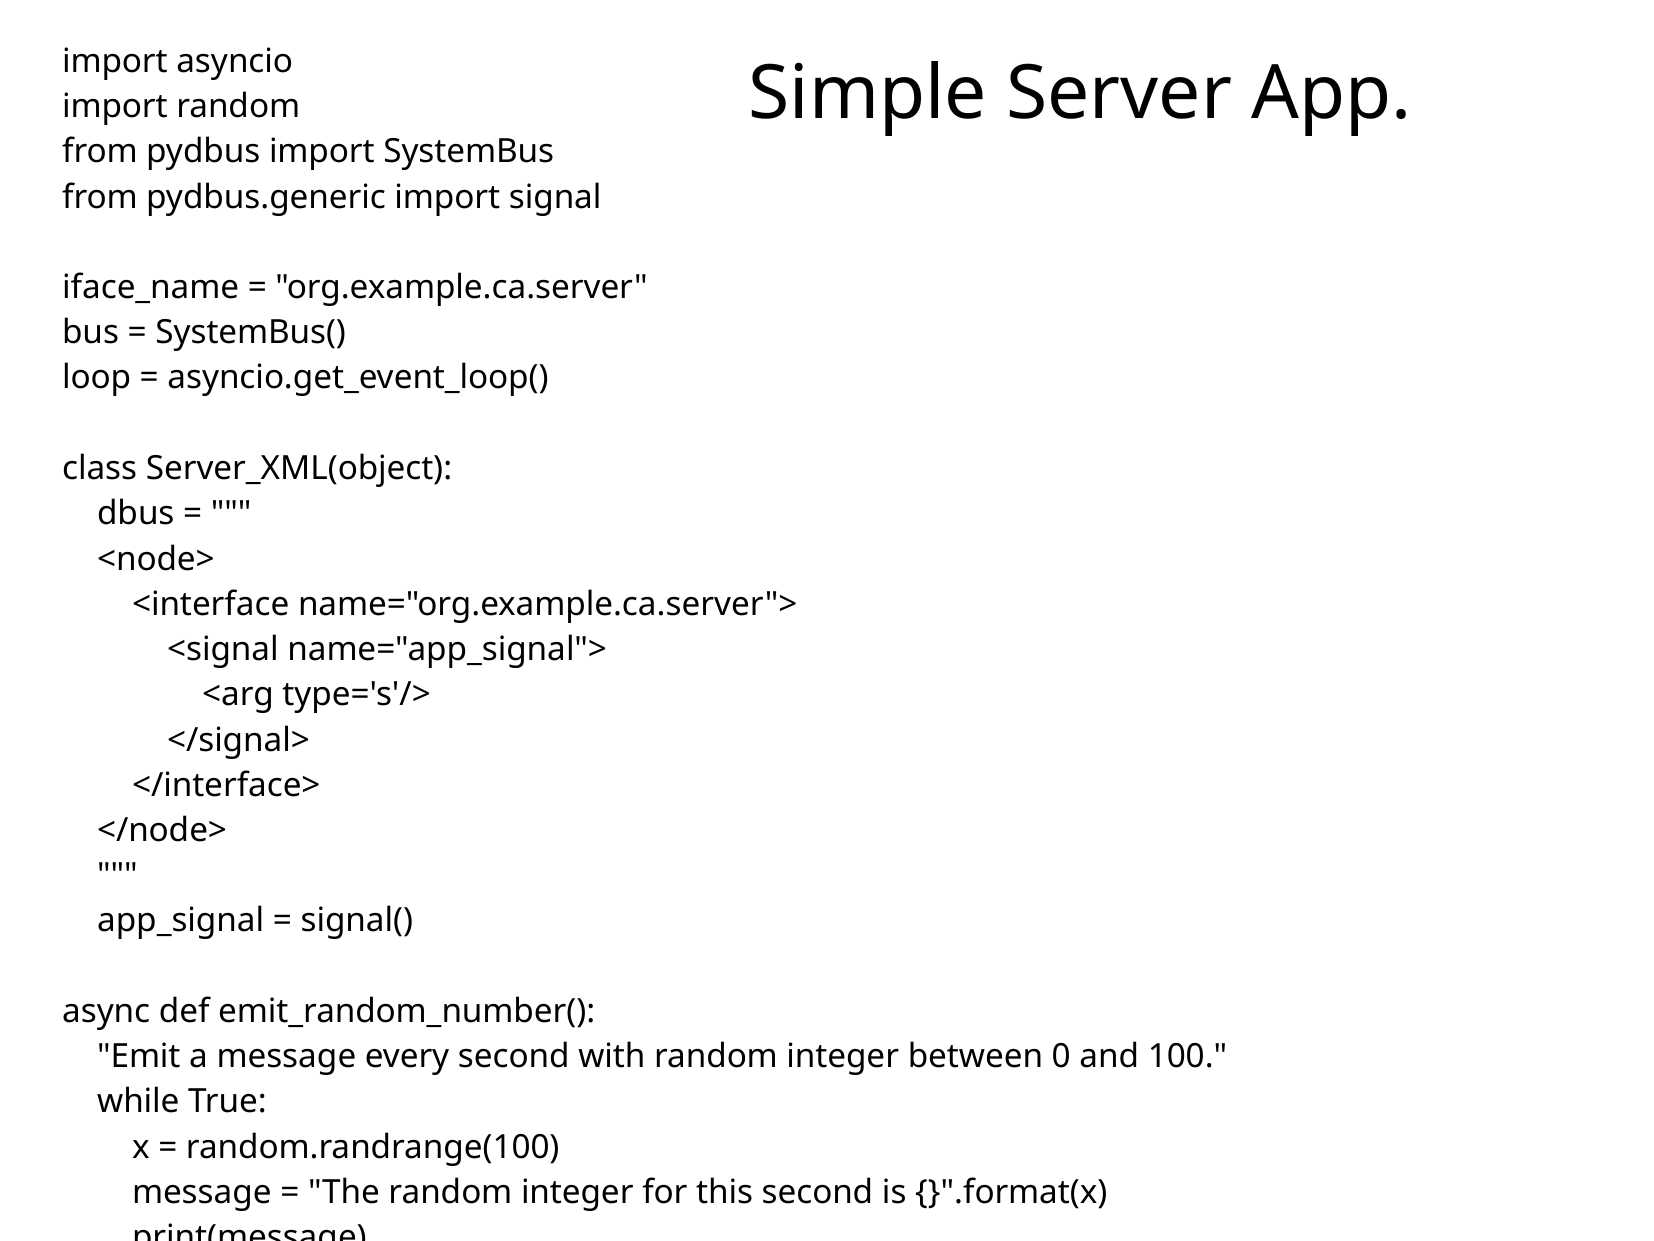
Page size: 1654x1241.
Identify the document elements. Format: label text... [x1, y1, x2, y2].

text_box import asyncio import random from pydbus import SystemBus from pydbus.generic import signal iface_name = "org.example.ca.server" bus = SystemBus() loop = asyncio.get_event_loop() class Server_XML(object): dbus = """ <node> <interface name="org.example.ca.server"> <signal name="app_signal"> <arg type='s'/> </signal> </interface> </node> """ app_signal = signal() async def emit_random_number(): "Emit a message every second with random integer between 0 and 100." while True: x = random.randrange(100) message = "The random integer for this second is {}".format(x) print(message) emit.app_signal(message) await asyncio.sleep(1) if __name__=="__main__": emit = Server_XML() bus.publish(iface_name, emit) loop.create_task(emit_random_number()) loop.run_forever() [47, 29, 1602, 1200]
